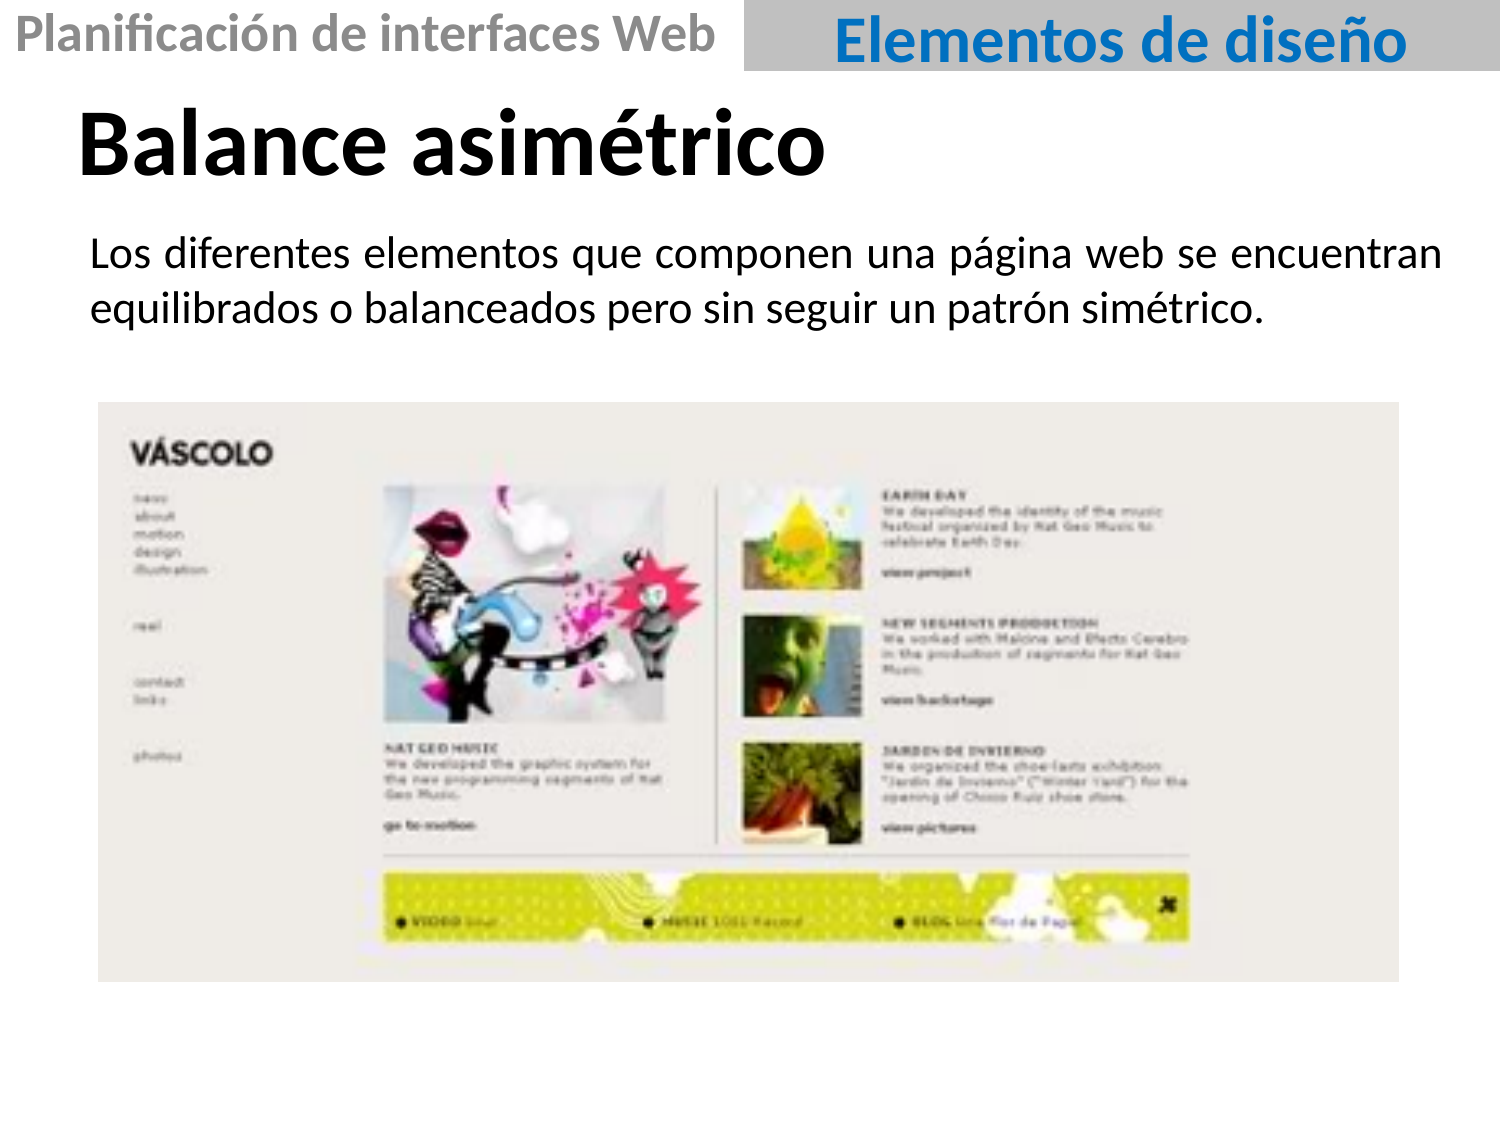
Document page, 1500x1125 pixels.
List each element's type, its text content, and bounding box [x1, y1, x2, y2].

picture [98, 402, 1399, 982]
title Planificación de interfaces Web [0, 0, 744, 60]
title Elementos de diseño [744, 0, 1500, 71]
text_box Los diferentes elementos que componen una página web se encuentran equilibrados o balanceados pero sin seguir un patrón simétrico. [75, 215, 1459, 384]
text_box Balance asimétrico [63, 84, 1314, 191]
